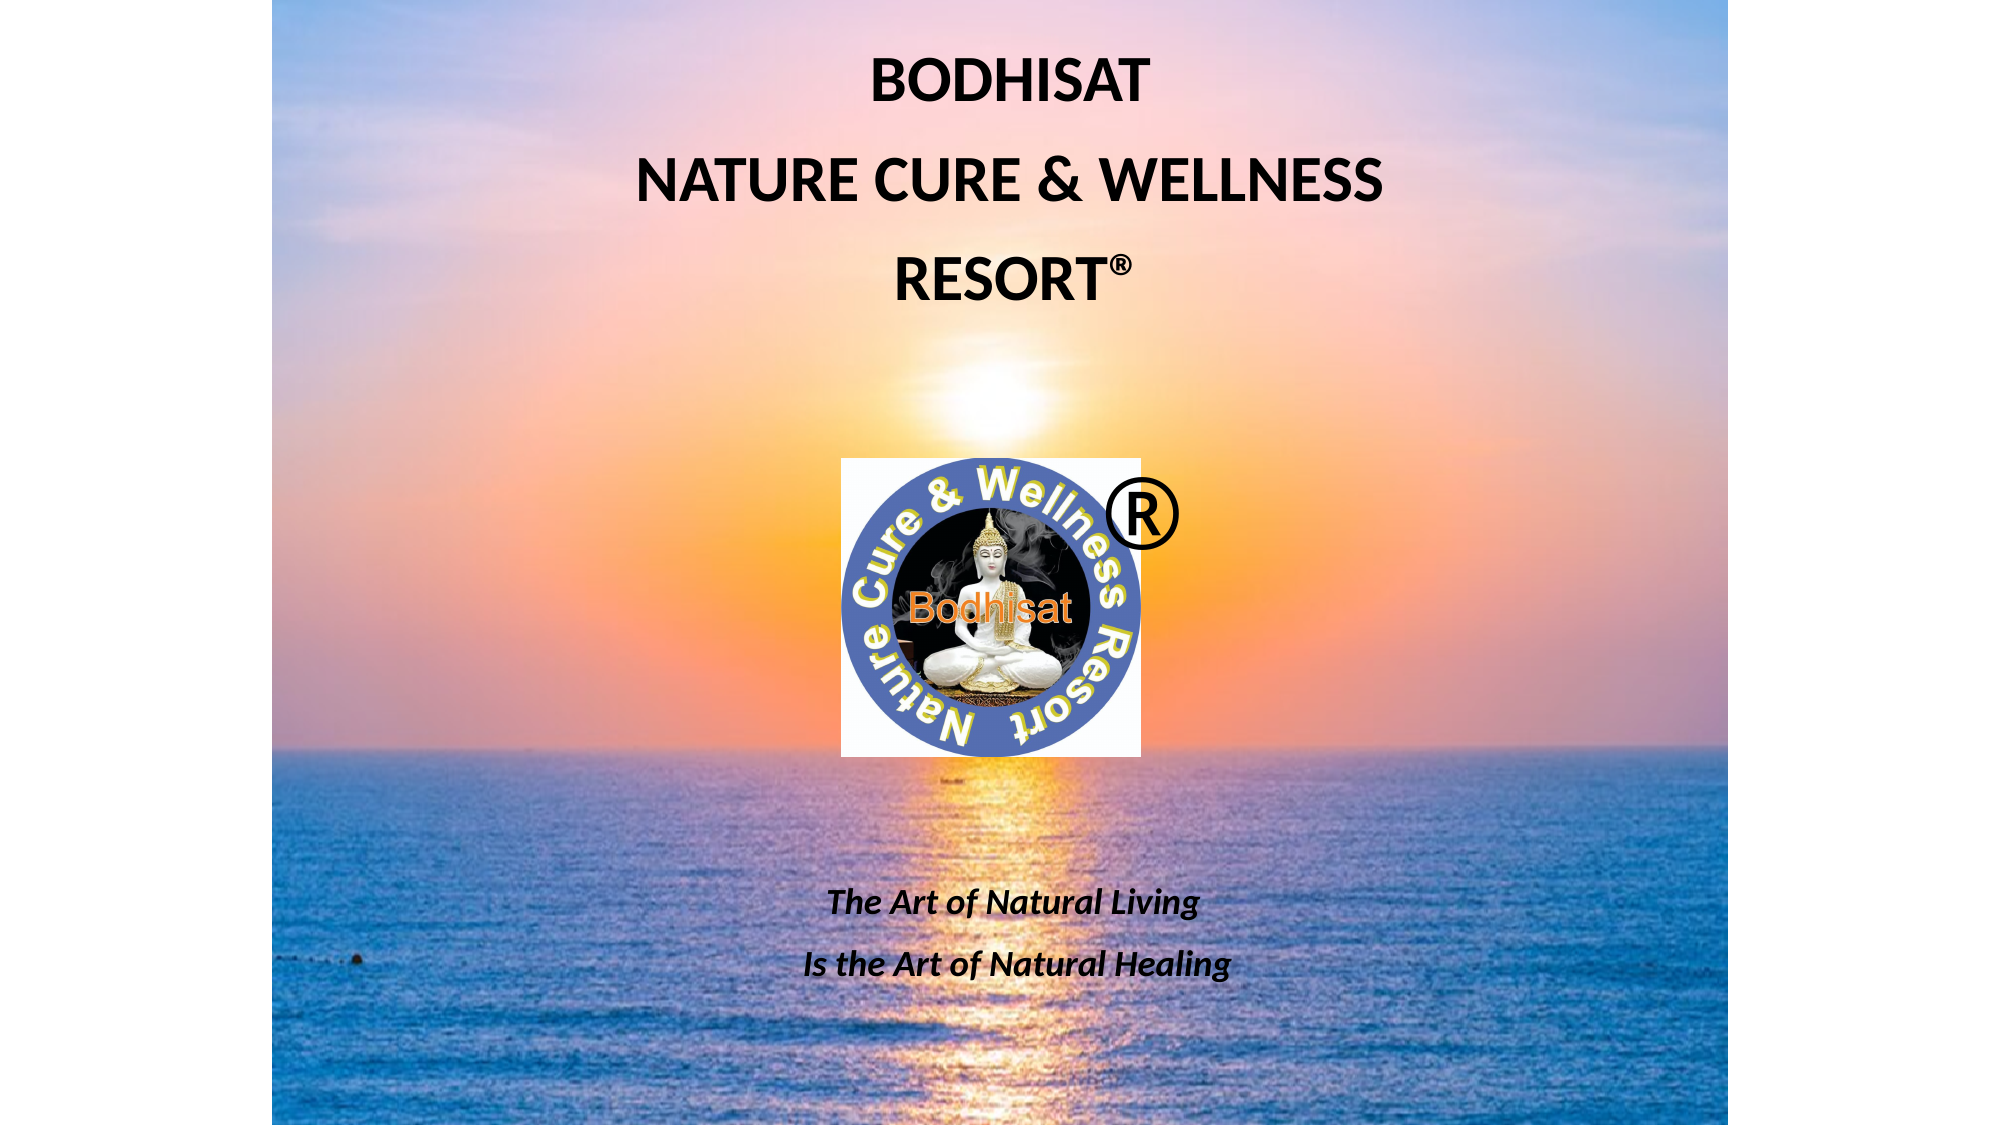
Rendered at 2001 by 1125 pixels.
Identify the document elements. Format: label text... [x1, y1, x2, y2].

text_box BODHISAT NATURE CURE & WELLNESS RESORT® The Art of Natural Living Is the Art of Natural Healing [595, 22, 1441, 998]
text_box ® [1086, 443, 1154, 579]
picture [272, 0, 1728, 1125]
